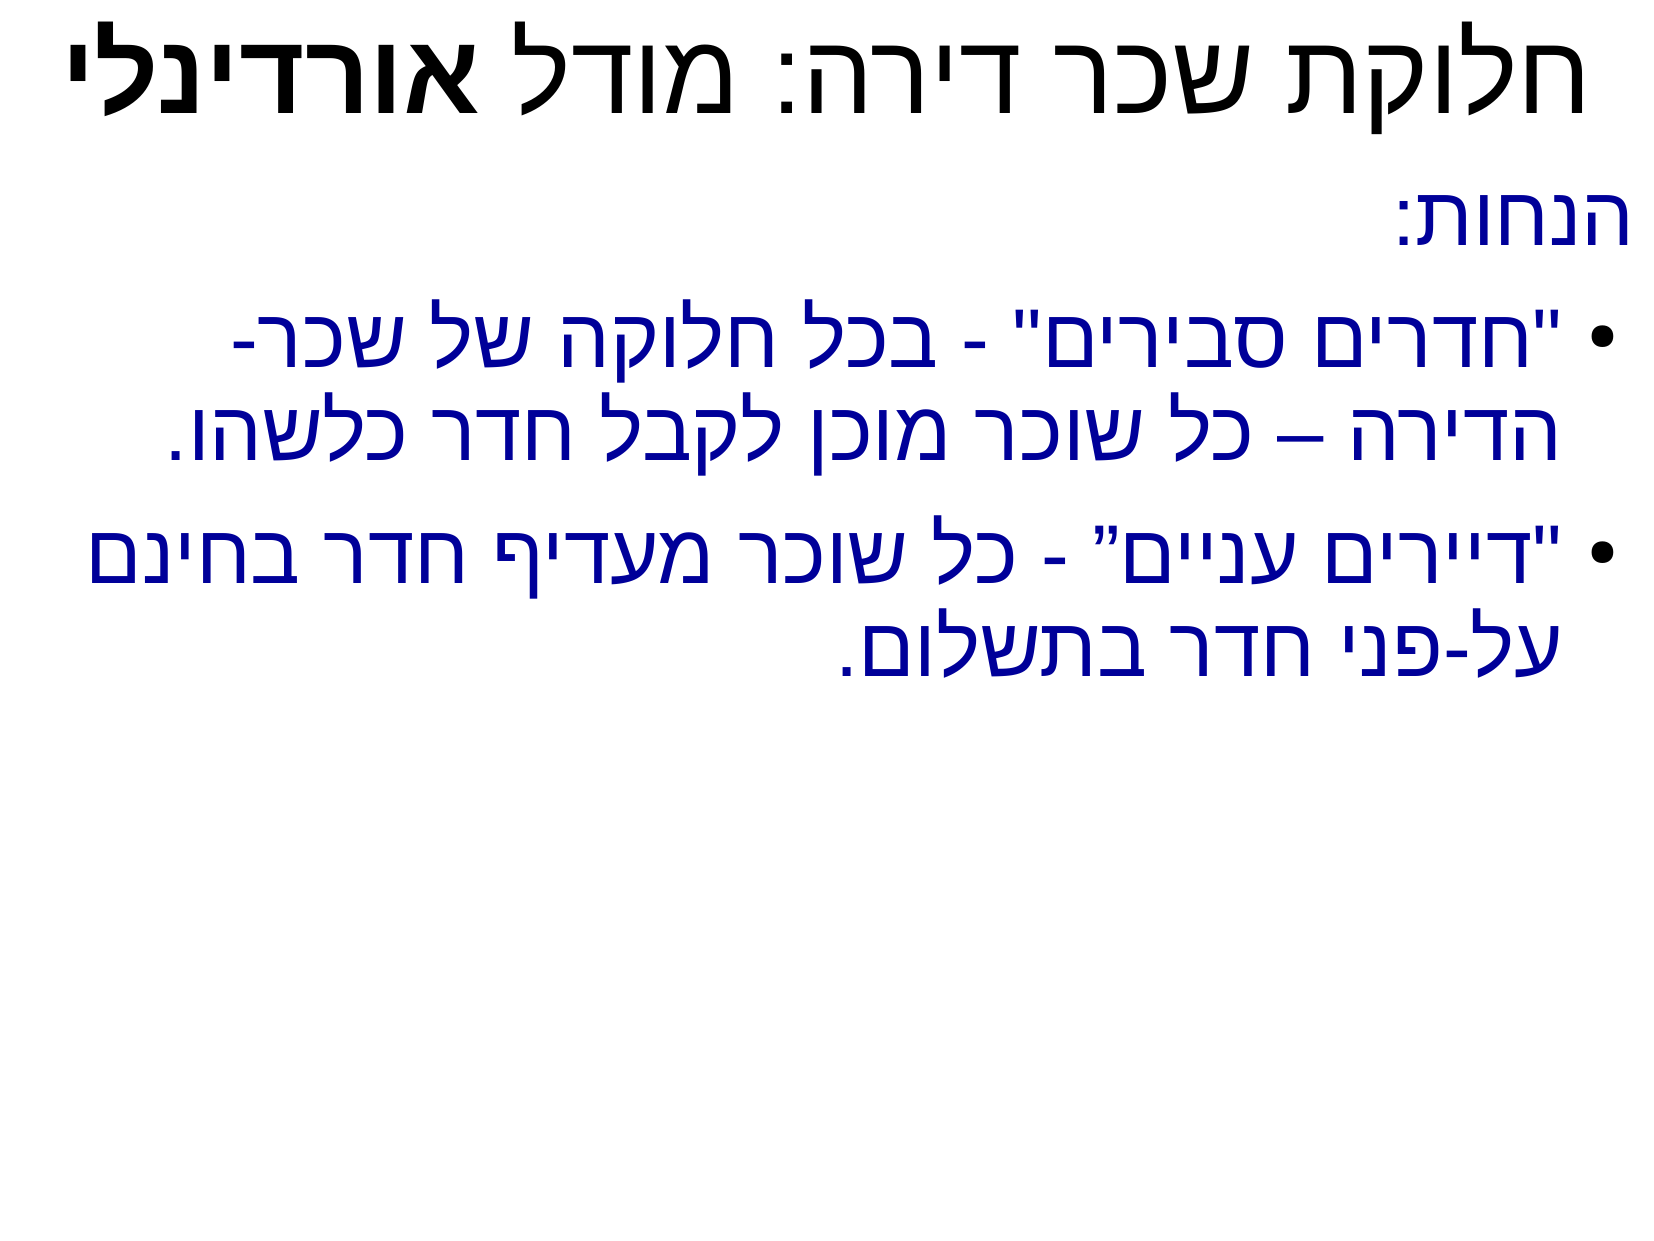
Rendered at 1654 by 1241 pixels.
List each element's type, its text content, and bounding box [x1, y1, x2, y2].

list הנחות: "חדרים סבירים" - בכל חלוקה של שכר- הדירה – כל שוכר מוכן לקבל חדר כלשהו. "דיירים עניים” - כל שוכר מעדיף חדר בחינם על-פני חדר בתשלום. [15, 170, 1636, 706]
title חלוקת שכר דירה: מודל אורדינלי [0, 0, 1654, 151]
